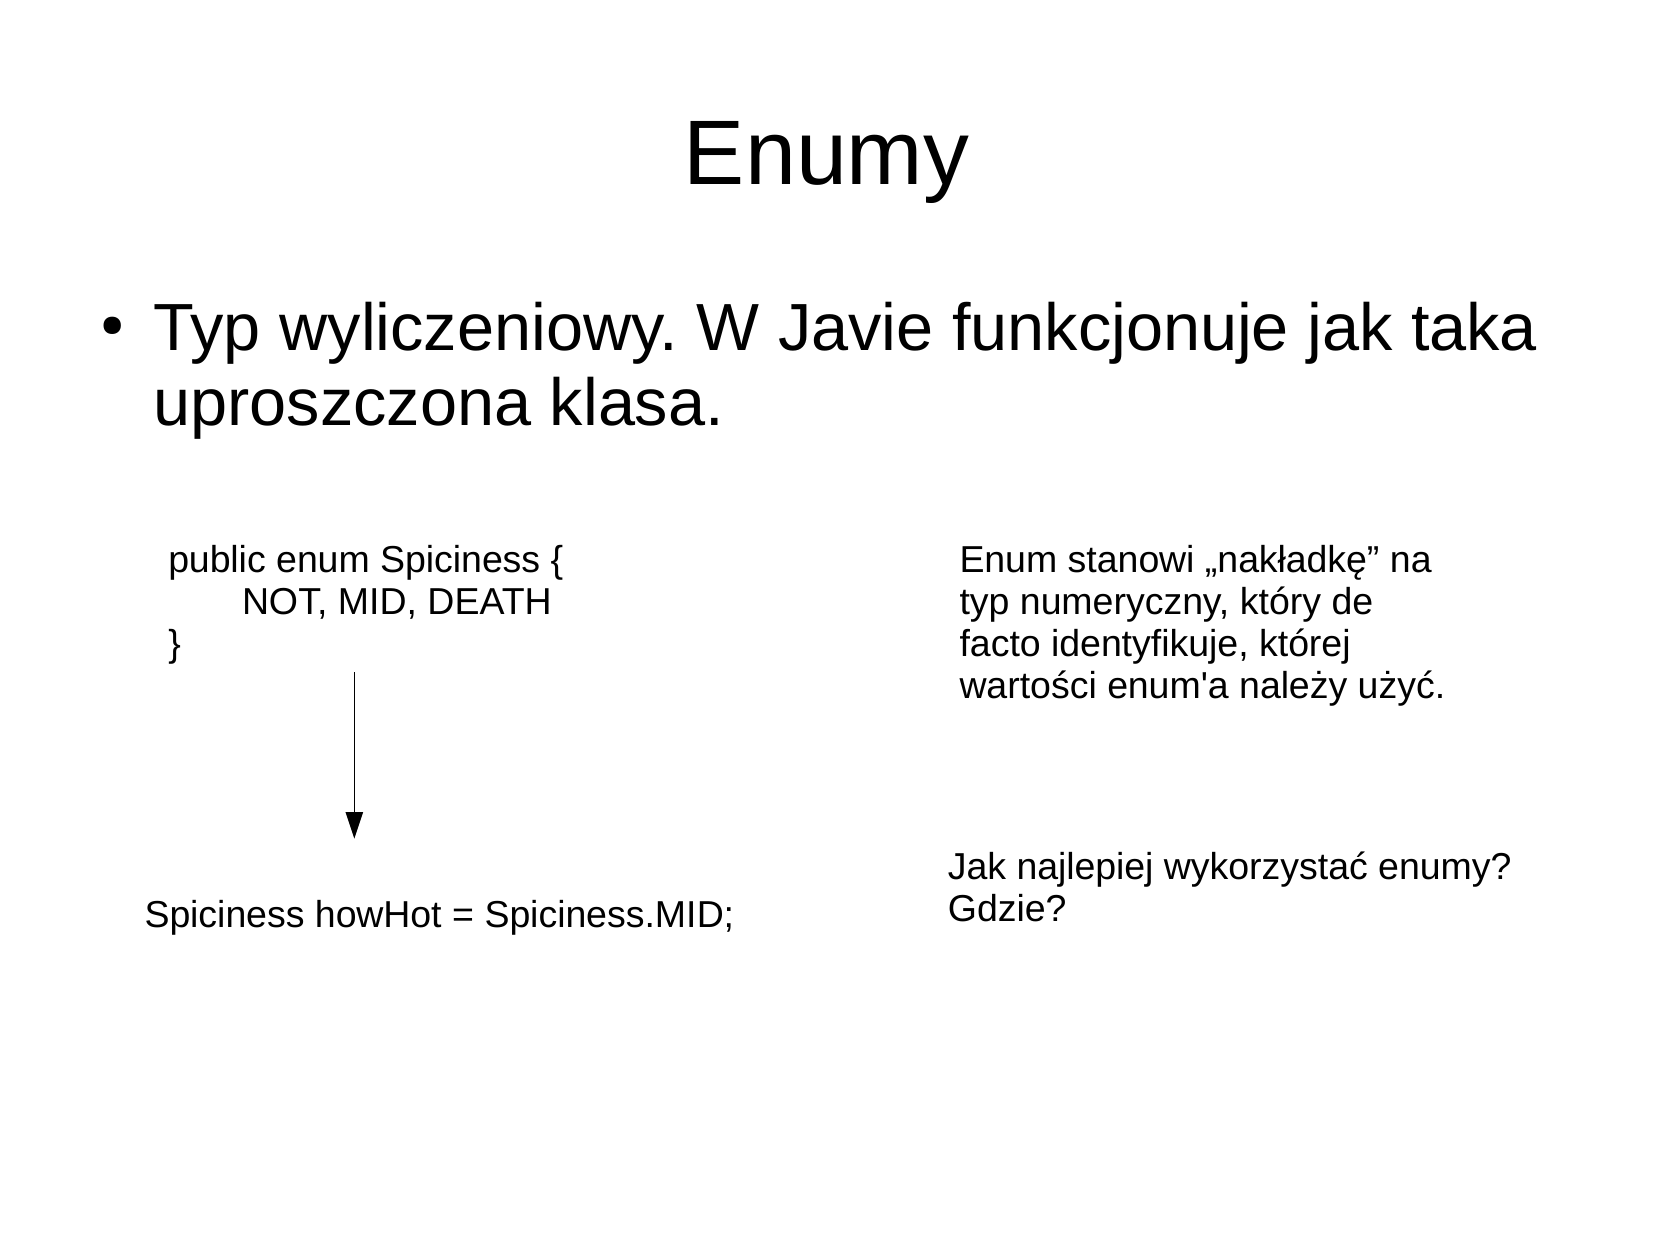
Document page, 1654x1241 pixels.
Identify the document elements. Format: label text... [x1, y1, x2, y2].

title Enumy [82, 49, 1571, 257]
text_box Spiciness howHot = Spiciness.MID; [129, 885, 827, 943]
text_box Enum stanowi „nakładkę” na typ numeryczny, który de facto identyfikuje, której wartości enum'a należy użyć. [944, 531, 1477, 715]
text_box public enum Spiciness { NOT, MID, DEATH } [153, 531, 626, 673]
text_box Jak najlepiej wykorzystać enumy? Gdzie? [933, 838, 1571, 938]
list Typ wyliczeniowy. W Javie funkcjonuje jak taka uproszczona klasa. [82, 290, 1571, 461]
